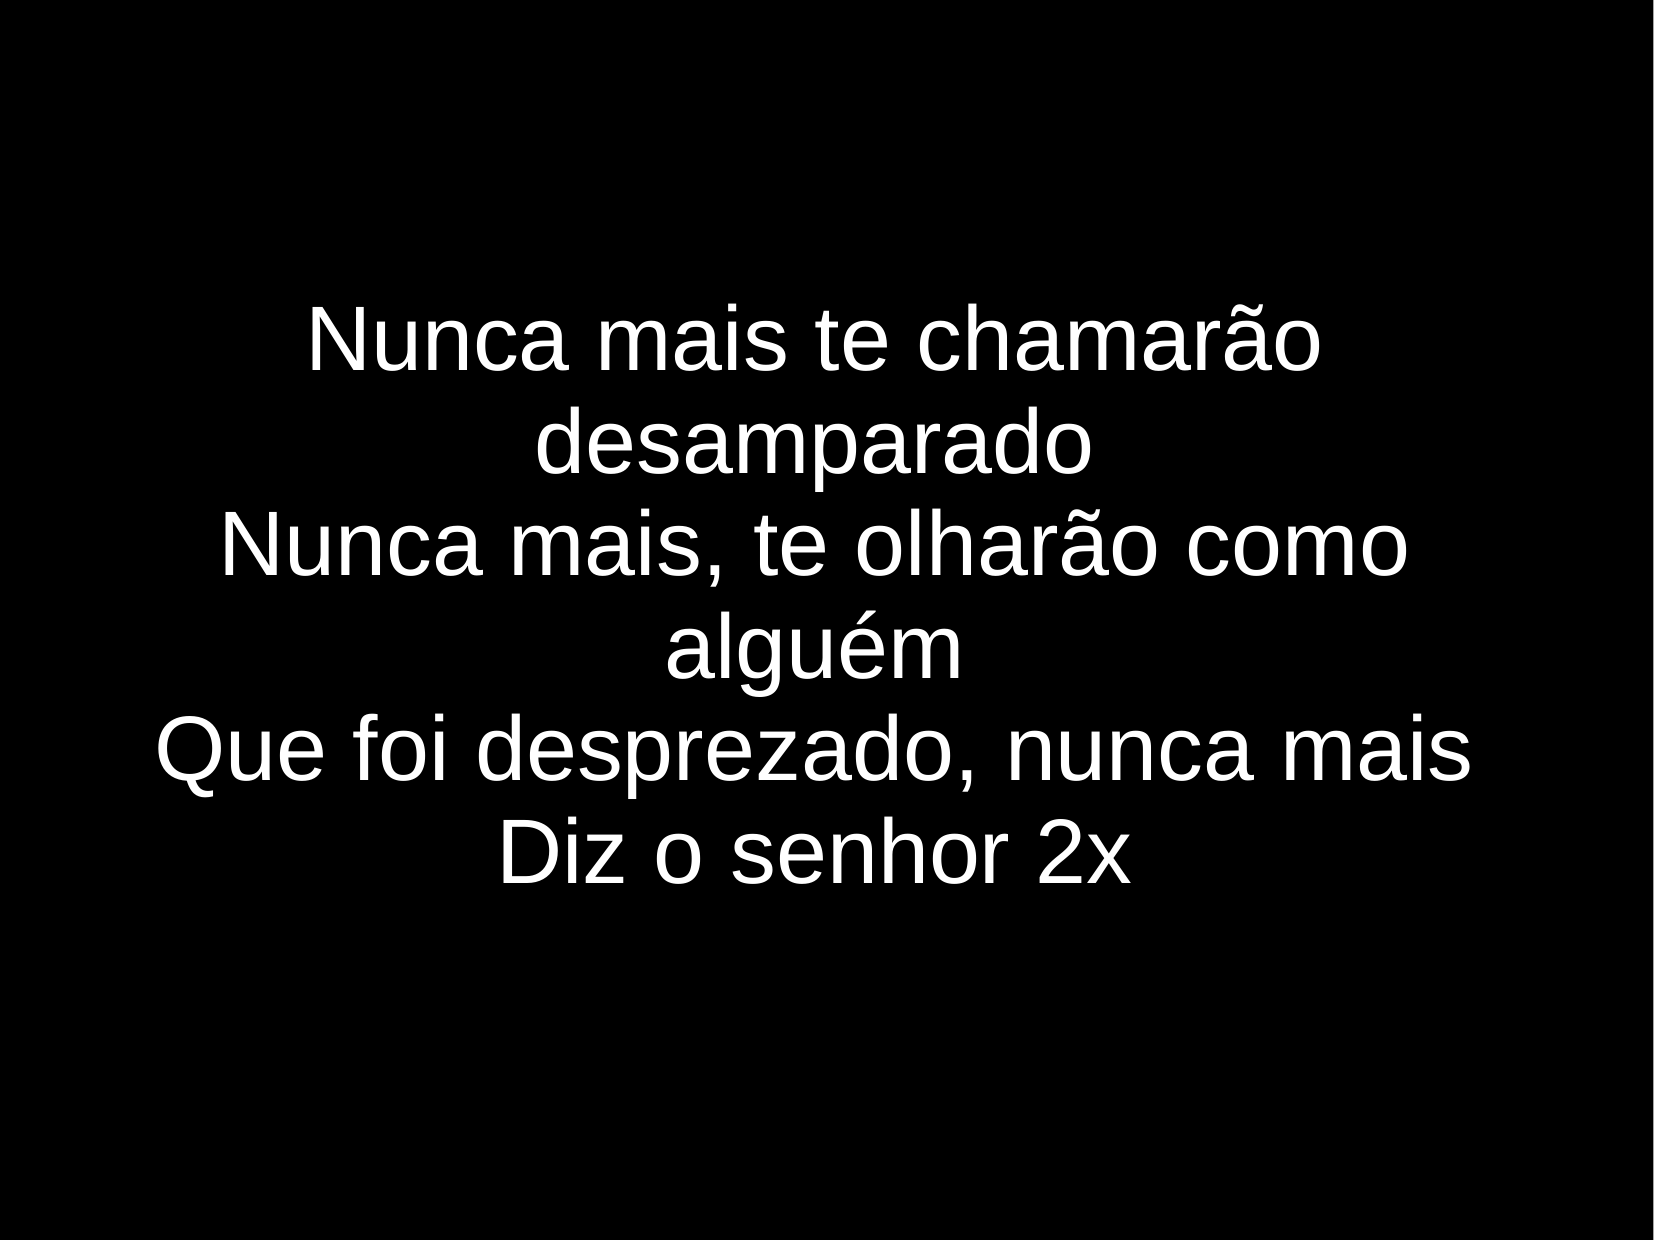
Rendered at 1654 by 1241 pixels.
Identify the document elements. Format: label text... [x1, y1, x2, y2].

subtitle Nunca mais te chamarão desamparado Nunca mais, te olharão como alguém Que foi desprezado, nunca mais Diz o senhor 2x [70, 35, 1560, 1156]
